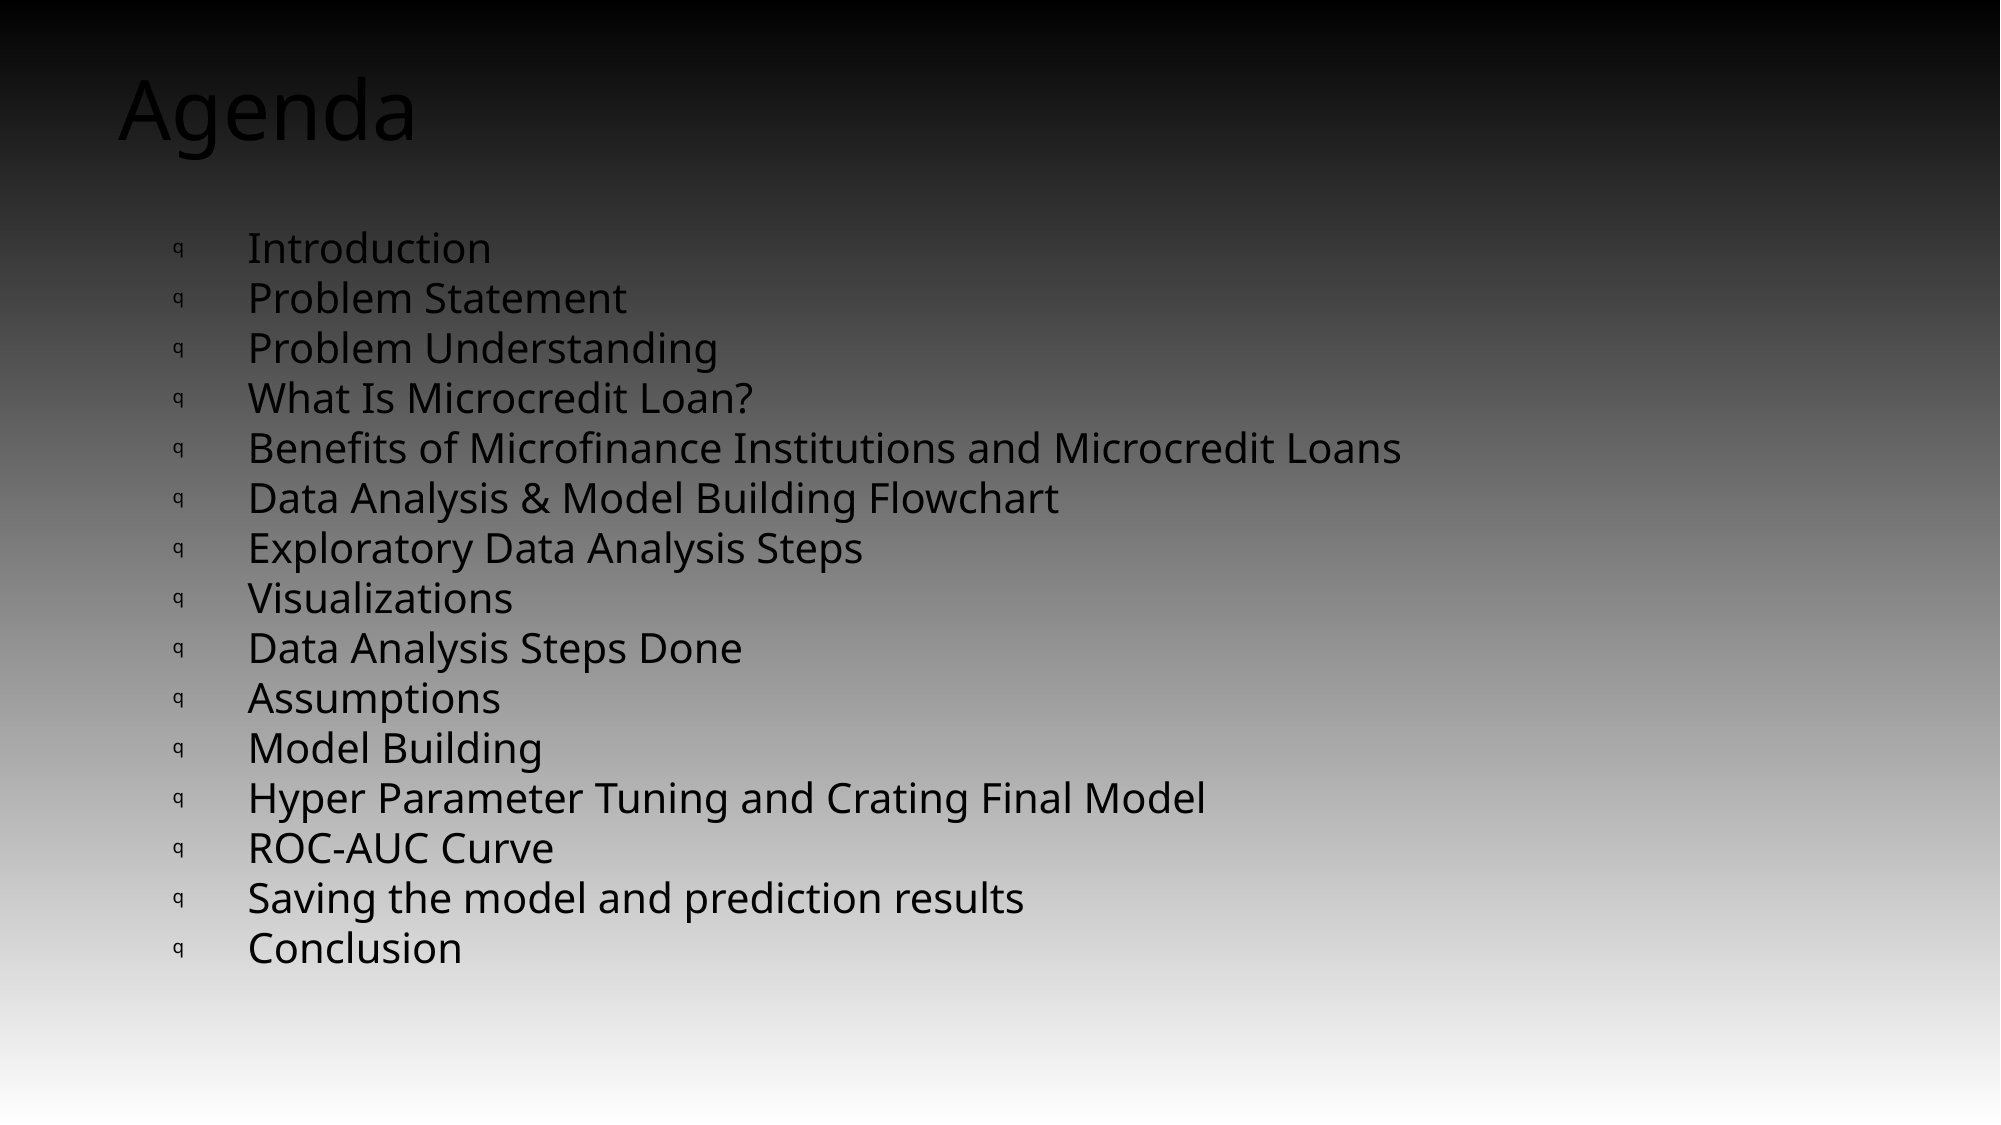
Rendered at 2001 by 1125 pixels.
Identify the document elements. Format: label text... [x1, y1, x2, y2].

text_box Introduction Problem Statement Problem Understanding What Is Microcredit Loan? Benefits of Microfinance Institutions and Microcredit Loans Data Analysis & Model Building Flowchart Exploratory Data Analysis Steps Visualizations Data Analysis Steps Done Assumptions Model Building Hyper Parameter Tuning and Crating Final Model ROC-AUC Curve Saving the model and prediction results Conclusion [157, 214, 1501, 980]
text_box Agenda [103, 49, 1896, 165]
